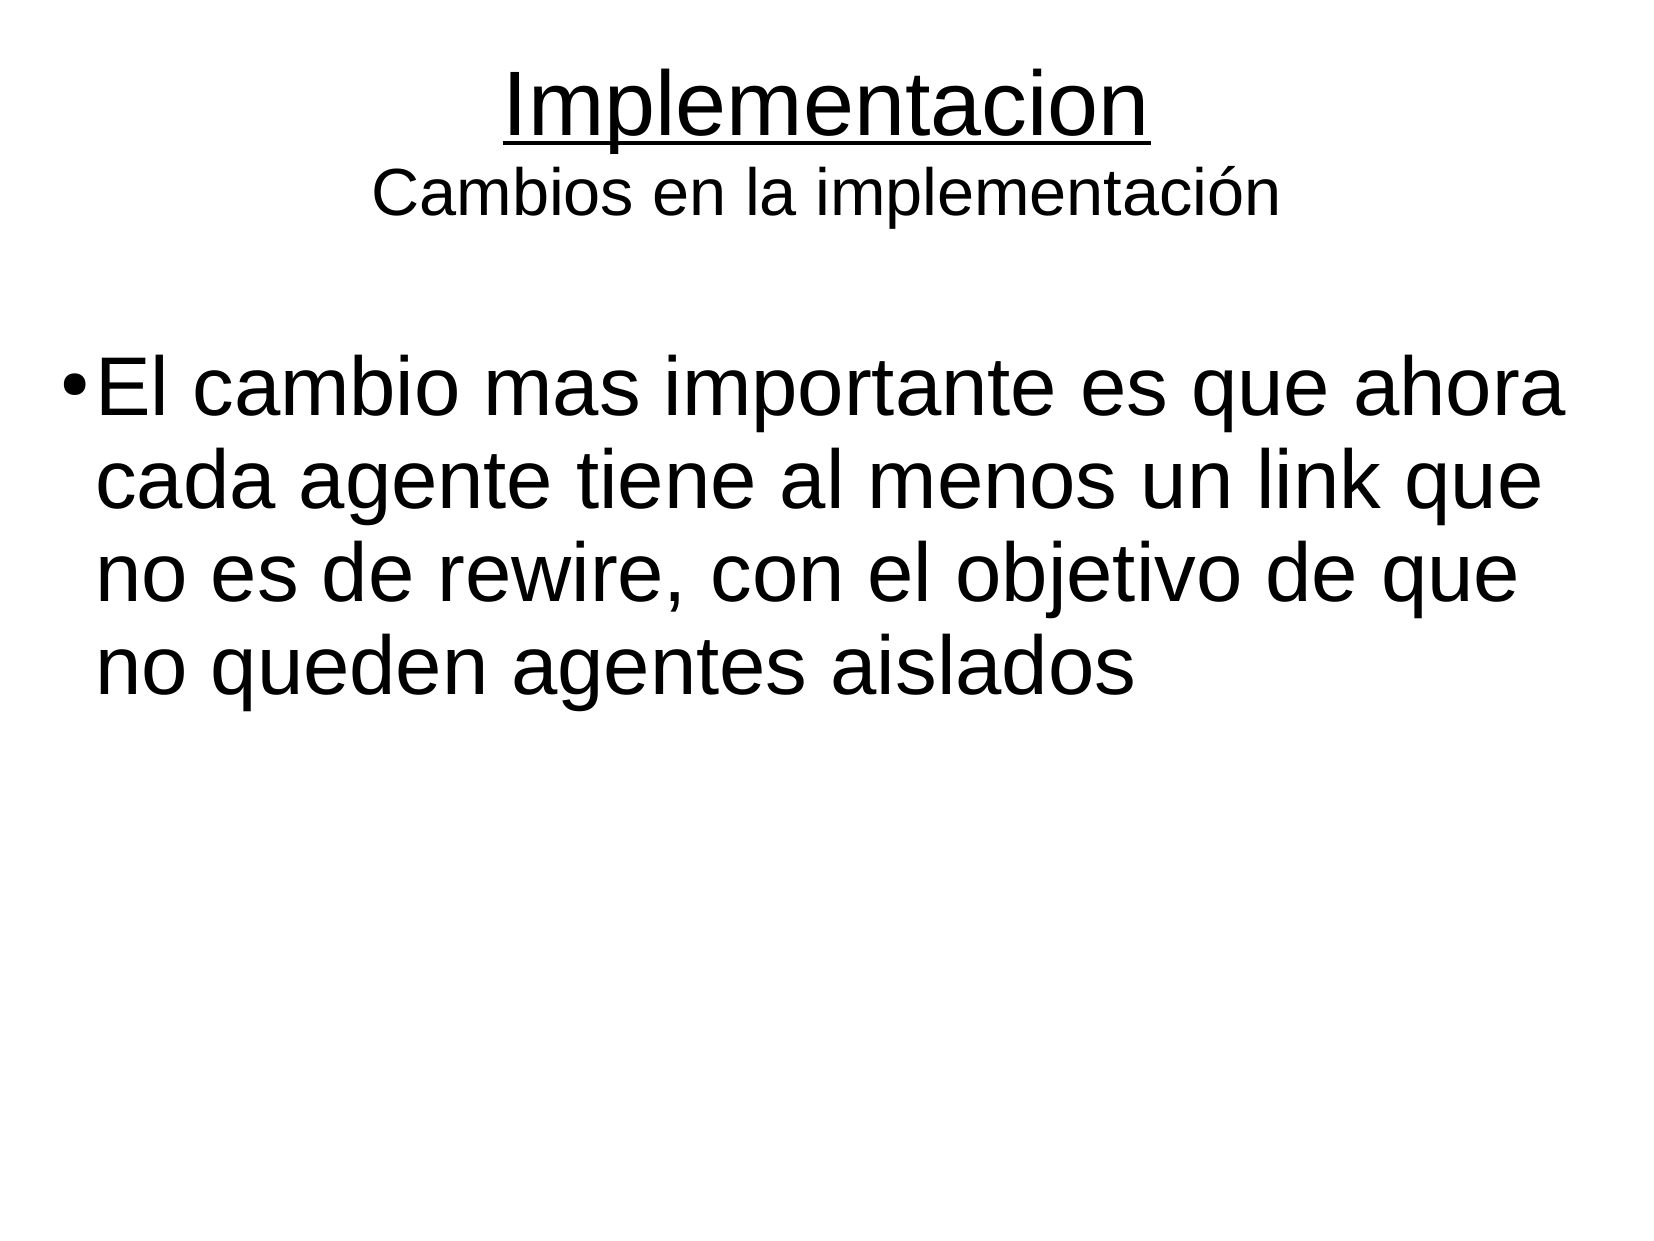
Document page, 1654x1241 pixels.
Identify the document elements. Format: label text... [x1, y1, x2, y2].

title Implementacion Cambios en la implementación [82, 15, 1571, 268]
text_box El cambio mas importante es que ahora cada agente tiene al menos un link que no es de rewire, con el objetivo de que no queden agentes aislados [45, 333, 1591, 721]
